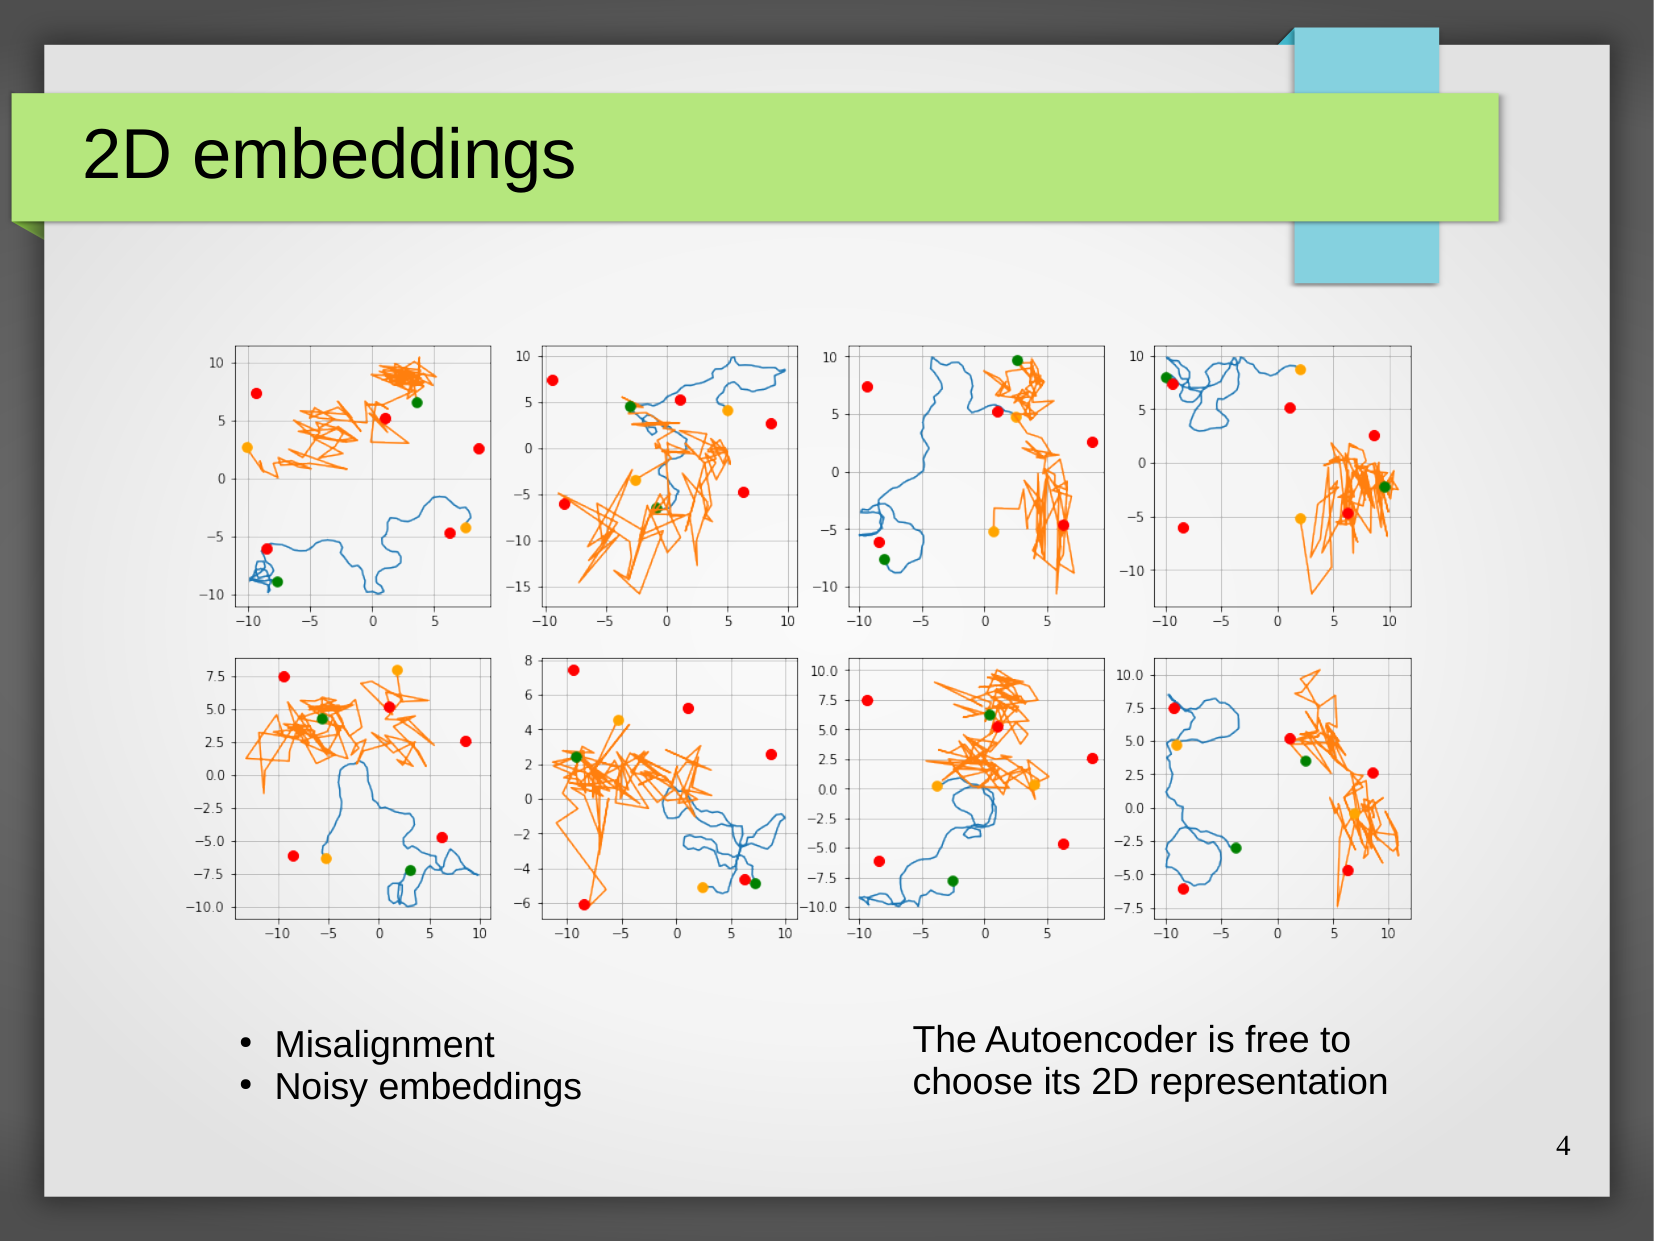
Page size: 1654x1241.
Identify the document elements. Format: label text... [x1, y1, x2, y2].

text_box The Autoencoder is free to choose its 2D representation [897, 1011, 1453, 1111]
text_box Misalignment Noisy embeddings [224, 1015, 597, 1115]
title 2D embeddings [82, 94, 1264, 213]
picture [0, 0, 1654, 1241]
